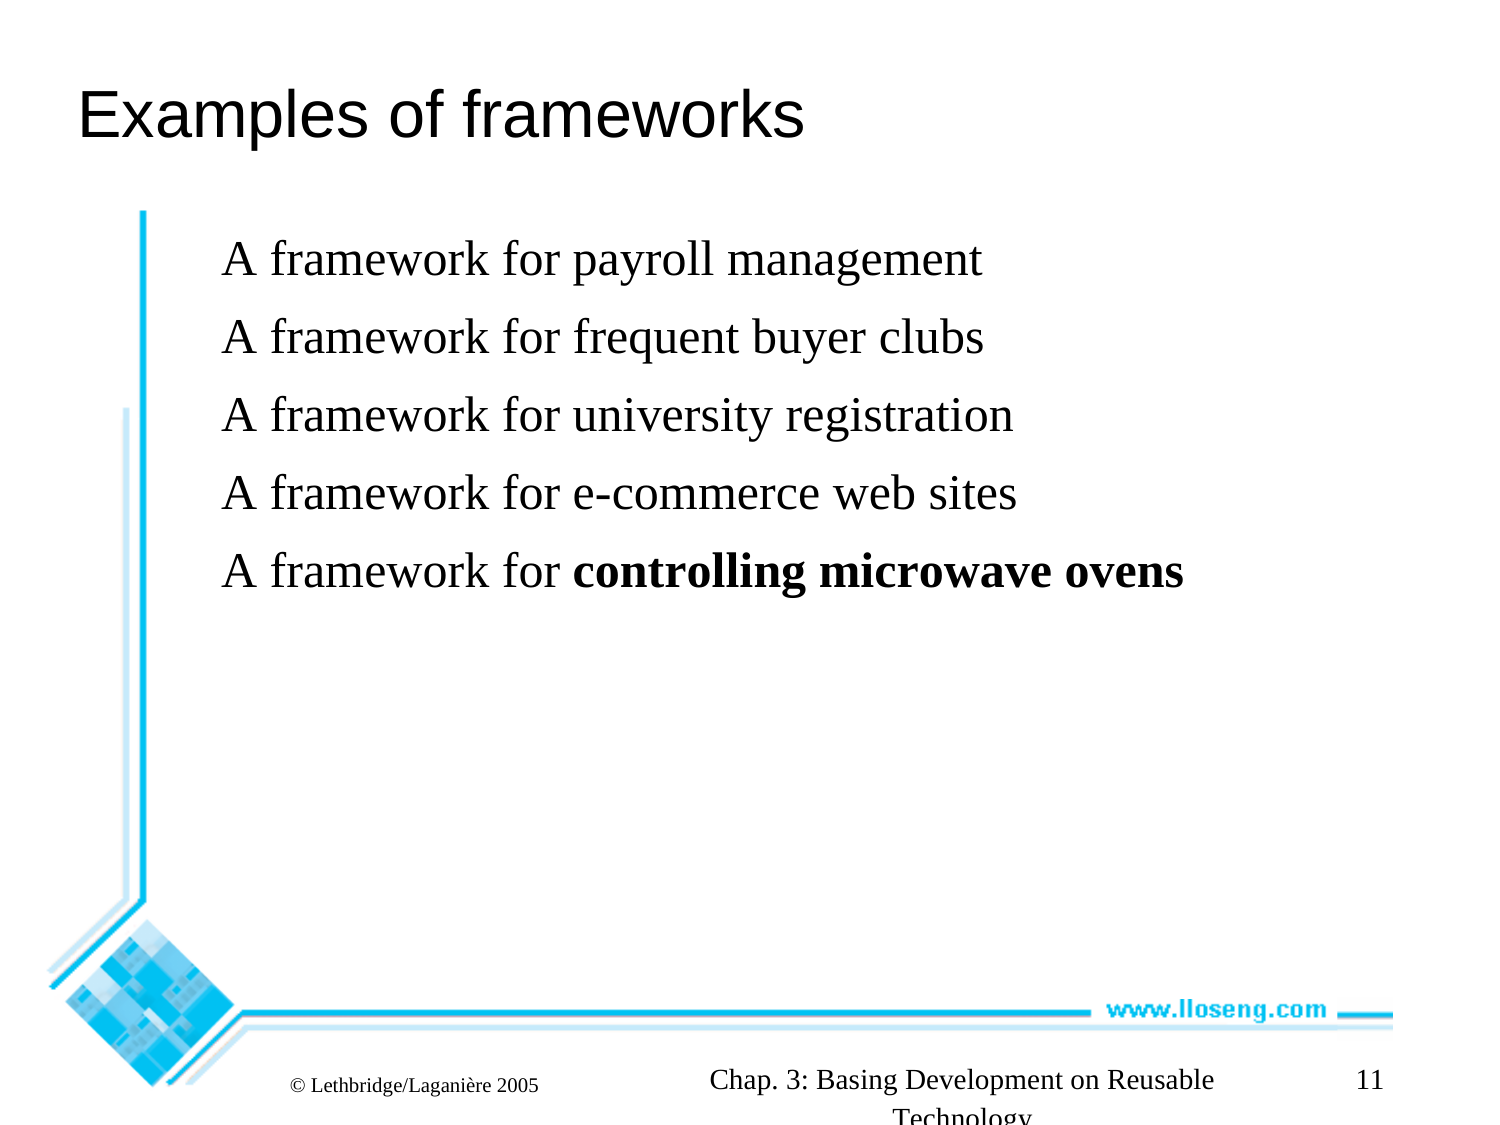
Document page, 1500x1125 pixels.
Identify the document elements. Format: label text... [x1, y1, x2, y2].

picture [35, 199, 1363, 1089]
title Examples of frameworks [62, 37, 1413, 188]
text_box Chap. 3: Basing Development on Reusable Technology [624, 1050, 1300, 1125]
text_box 15 [1325, 1050, 1401, 1125]
text_box © Lethbridge/Laganière 2005 [275, 1062, 601, 1125]
list A framework for payroll management A framework for frequent buyer clubs A framework for university registration A framework for e-commerce web sites A framework for controlling microwave ovens [174, 212, 1413, 1000]
